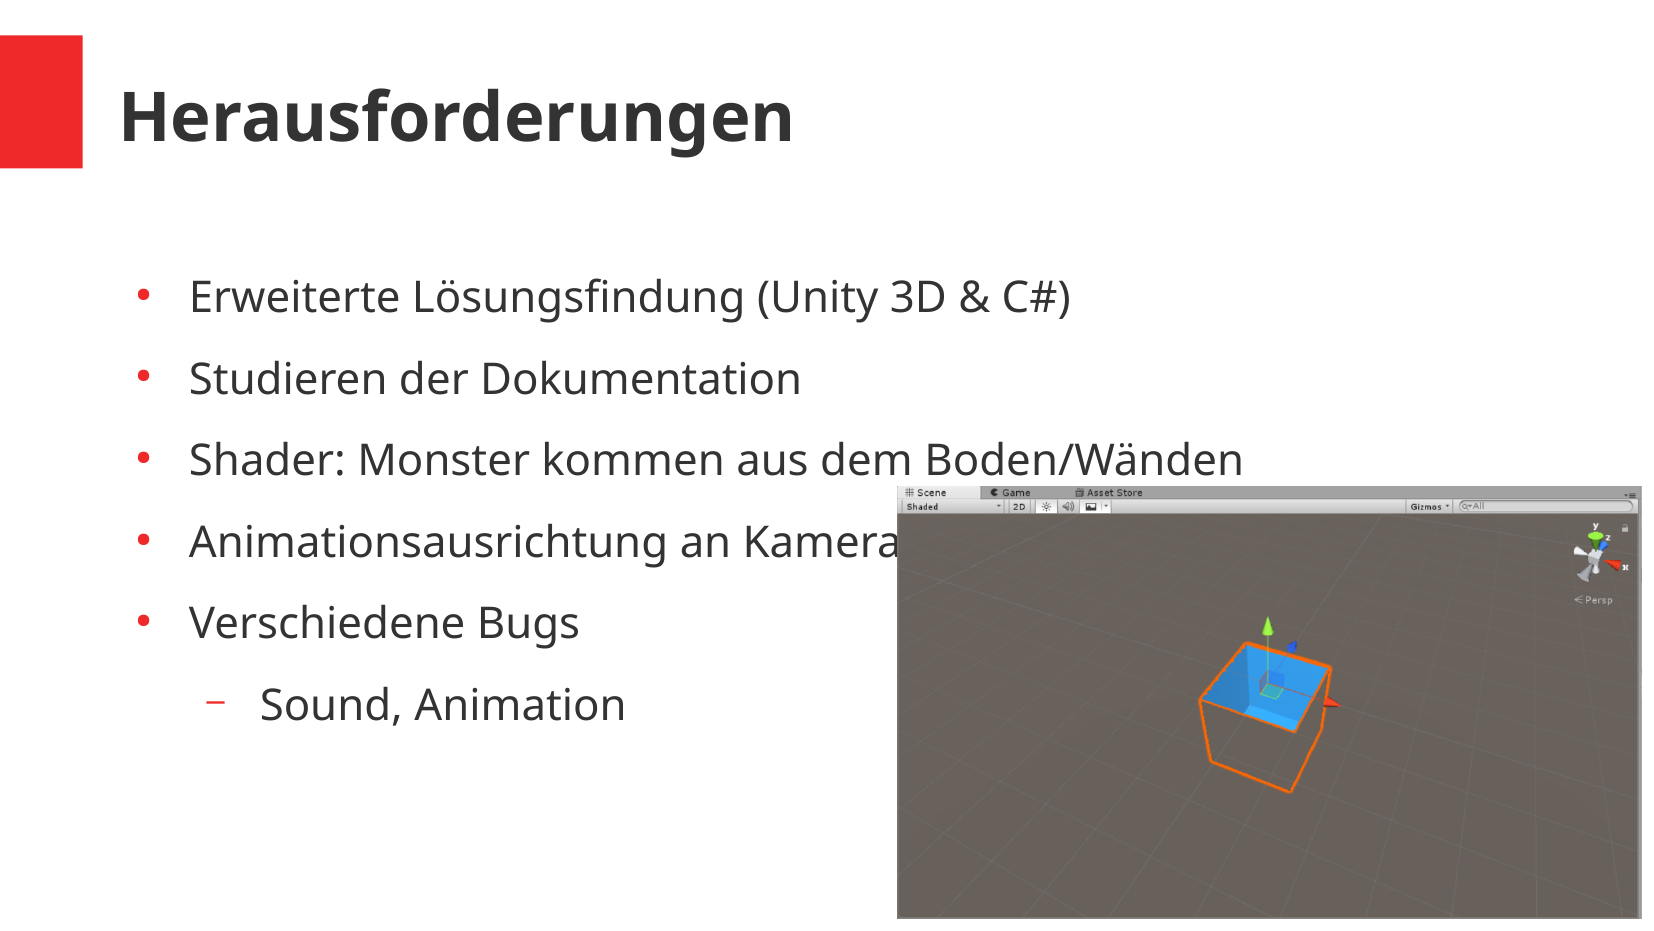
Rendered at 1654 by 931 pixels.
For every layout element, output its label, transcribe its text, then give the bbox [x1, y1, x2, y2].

list Erweiterte Lösungsfindung (Unity 3D & C#) Studieren der Dokumentation Shader: Monster kommen aus dem Boden/Wänden Animationsausrichtung an Kamera Verschiedene Bugs Sound, Animation [118, 265, 1536, 806]
title Herausforderungen [118, 37, 1571, 193]
picture [897, 486, 1642, 919]
